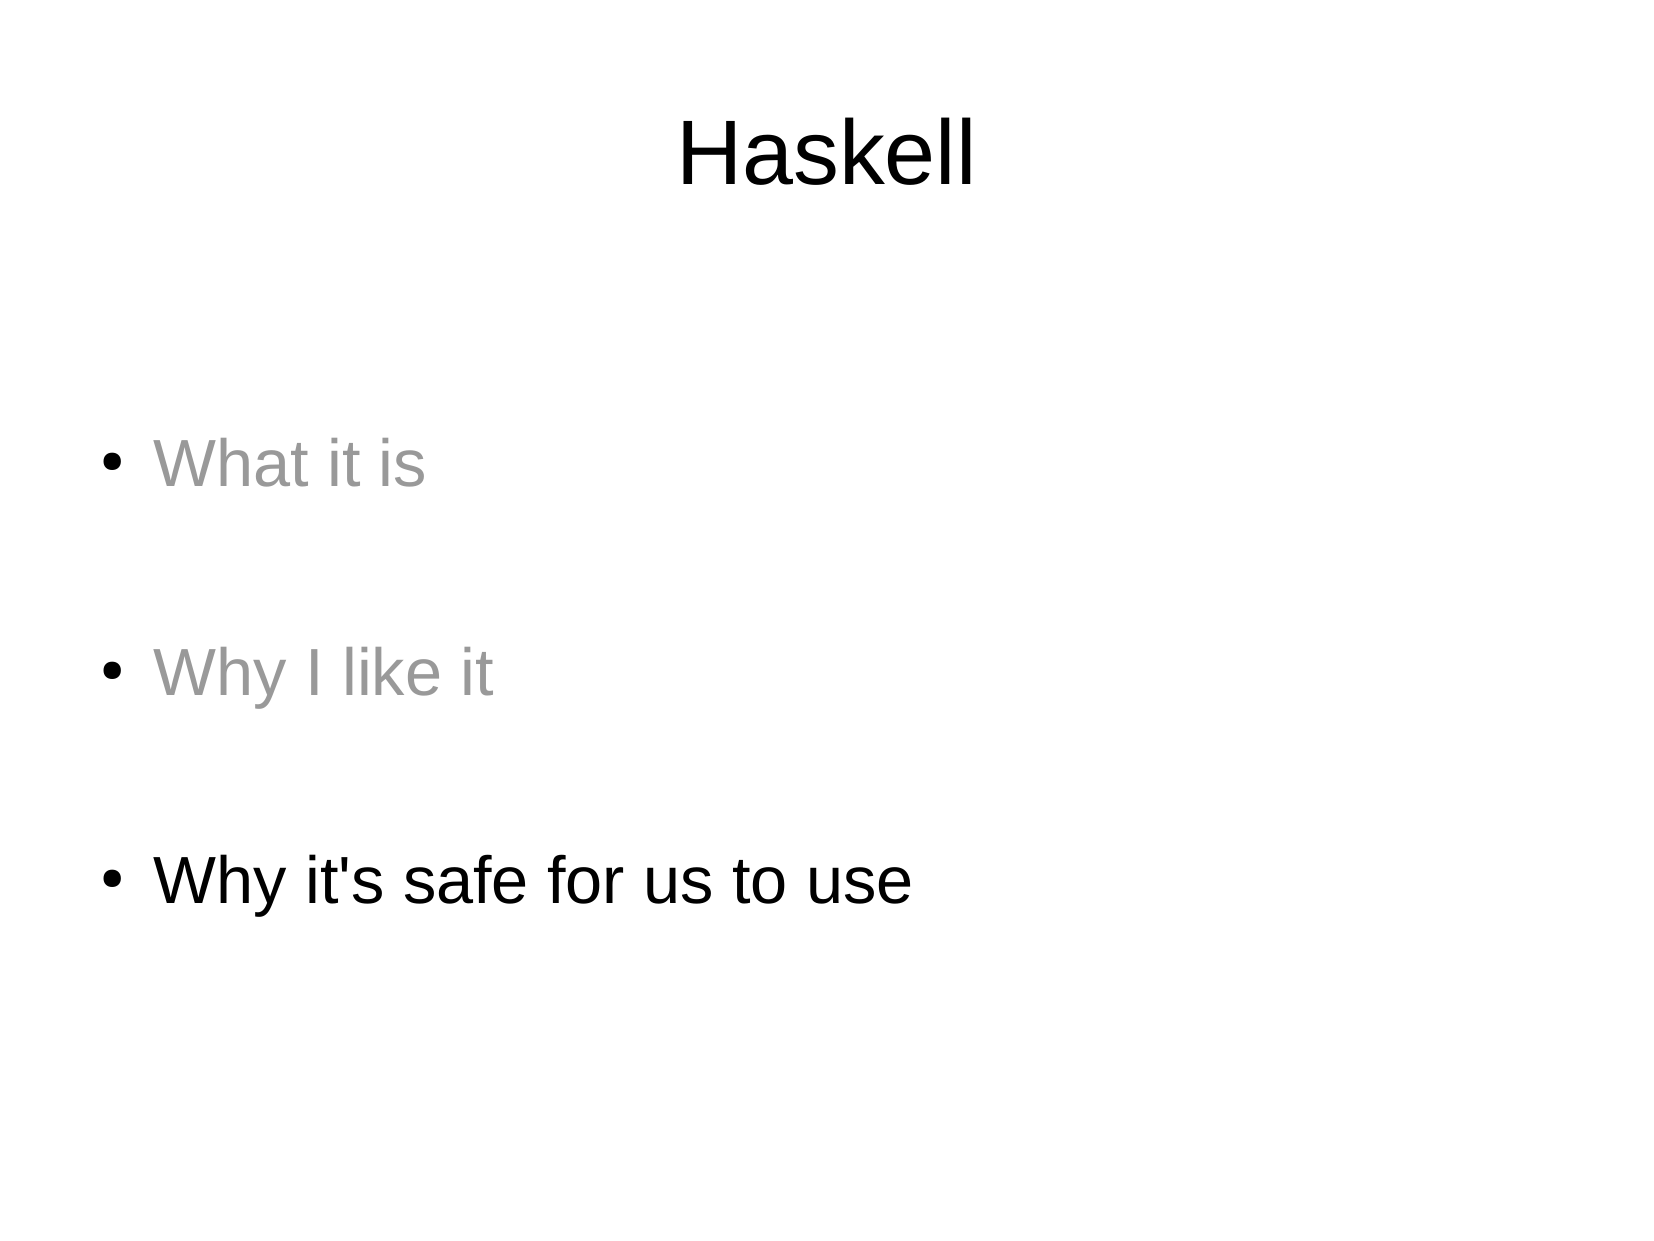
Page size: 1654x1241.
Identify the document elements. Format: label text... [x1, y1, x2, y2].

list What it is Why I like it Why it's safe for us to use [82, 426, 1538, 946]
title Haskell [82, 49, 1571, 257]
